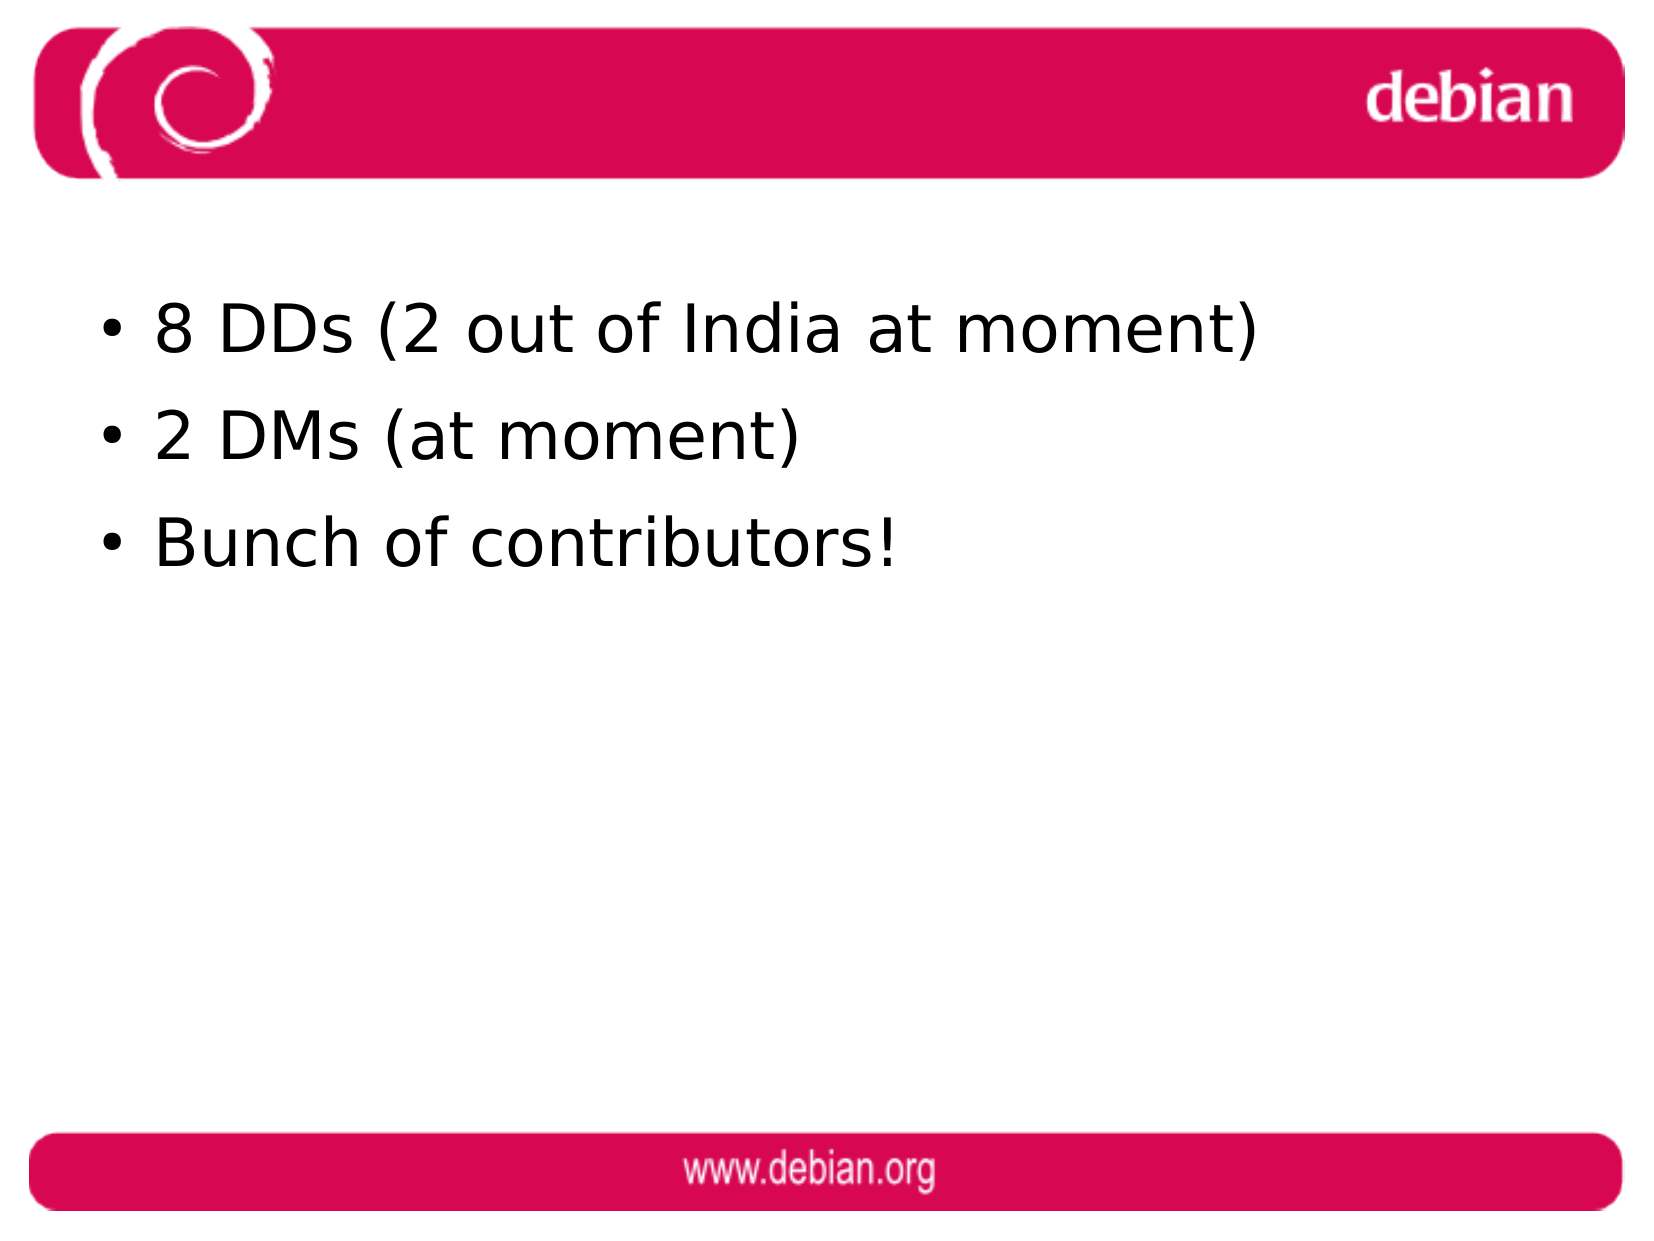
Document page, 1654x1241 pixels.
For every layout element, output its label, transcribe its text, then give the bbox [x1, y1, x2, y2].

picture [29, 7, 1625, 1211]
list 8 DDs (2 out of India at moment) 2 DMs (at moment) Bunch of contributors! [82, 290, 1571, 1094]
